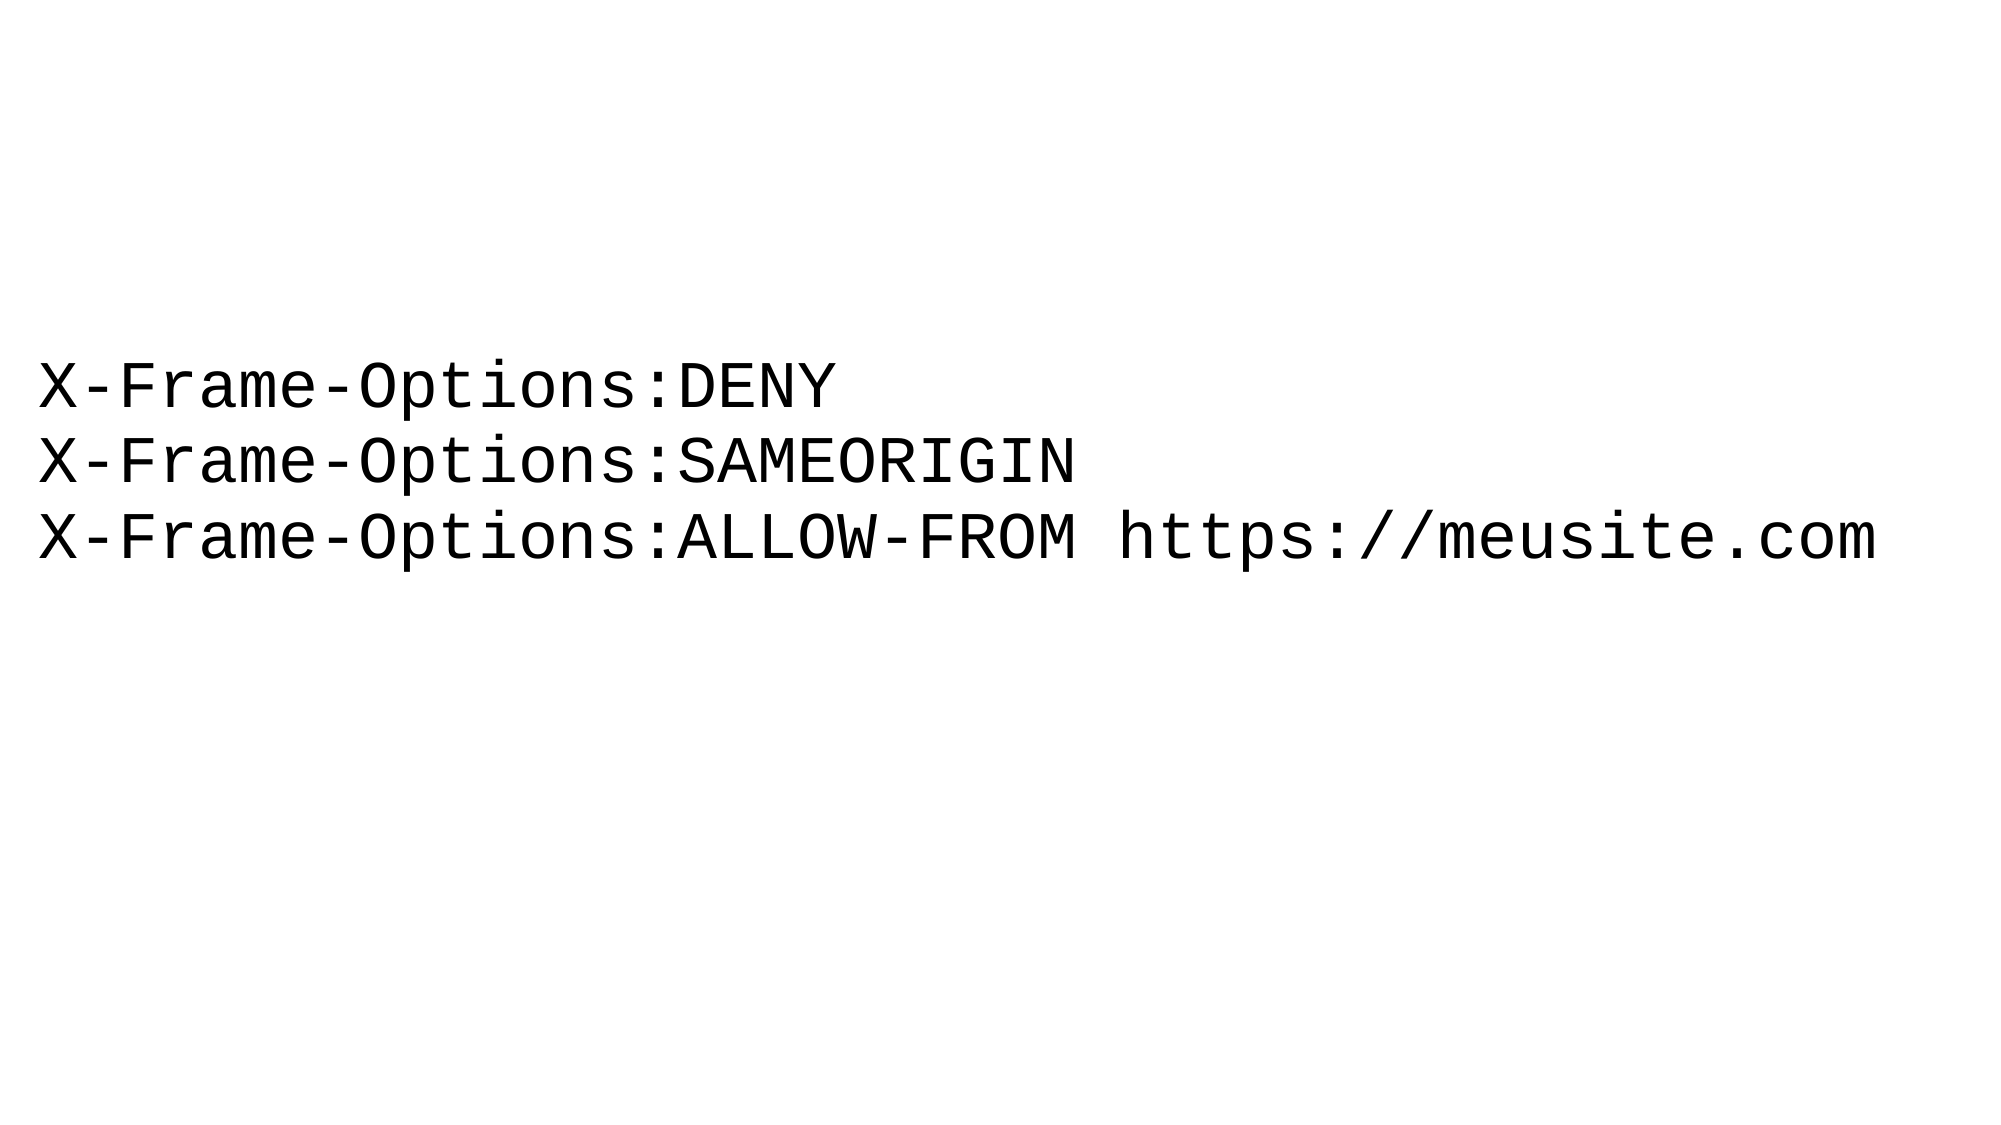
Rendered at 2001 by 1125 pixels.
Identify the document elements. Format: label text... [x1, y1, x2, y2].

text_box X-Frame-Options:DENY X-Frame-Options:SAMEORIGIN X-Frame-Options:ALLOW-FROM https://meusite.com [23, 197, 1894, 733]
